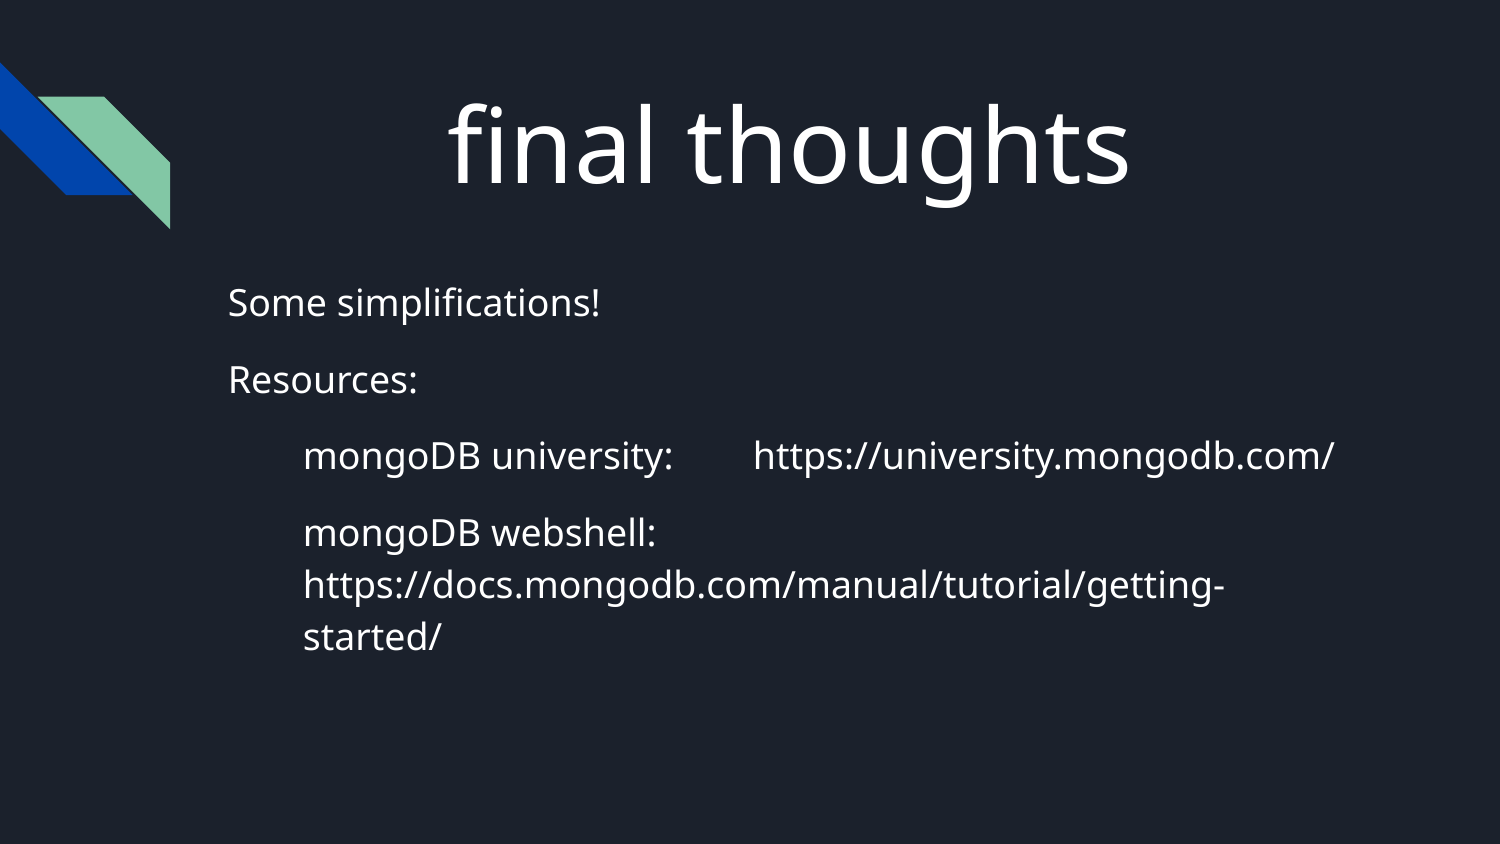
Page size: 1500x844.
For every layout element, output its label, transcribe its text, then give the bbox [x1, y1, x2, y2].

title final thoughts [212, 64, 1368, 215]
list Some simplifications! Resources: mongoDB university: https://university.mongodb.com/ mongoDB webshell: https://docs.mongodb.com/manual/tutorial/getting-started/ [212, 257, 1368, 735]
